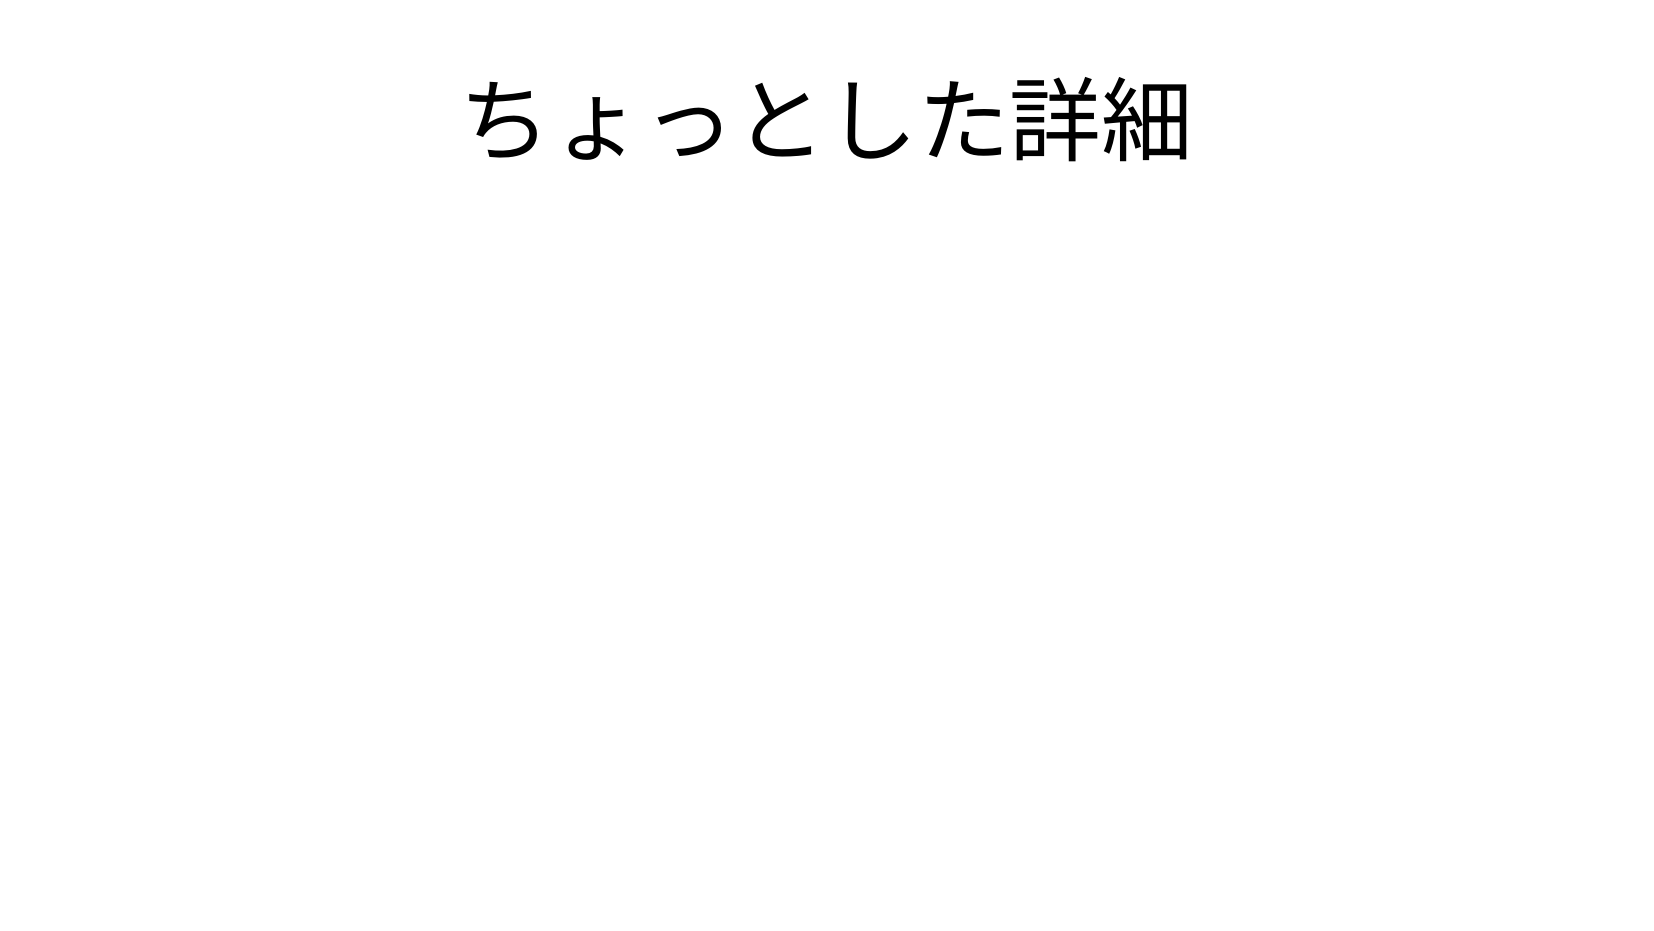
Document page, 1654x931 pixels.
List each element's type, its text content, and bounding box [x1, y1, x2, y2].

title ちょっとした詳細 [82, 37, 1571, 193]
